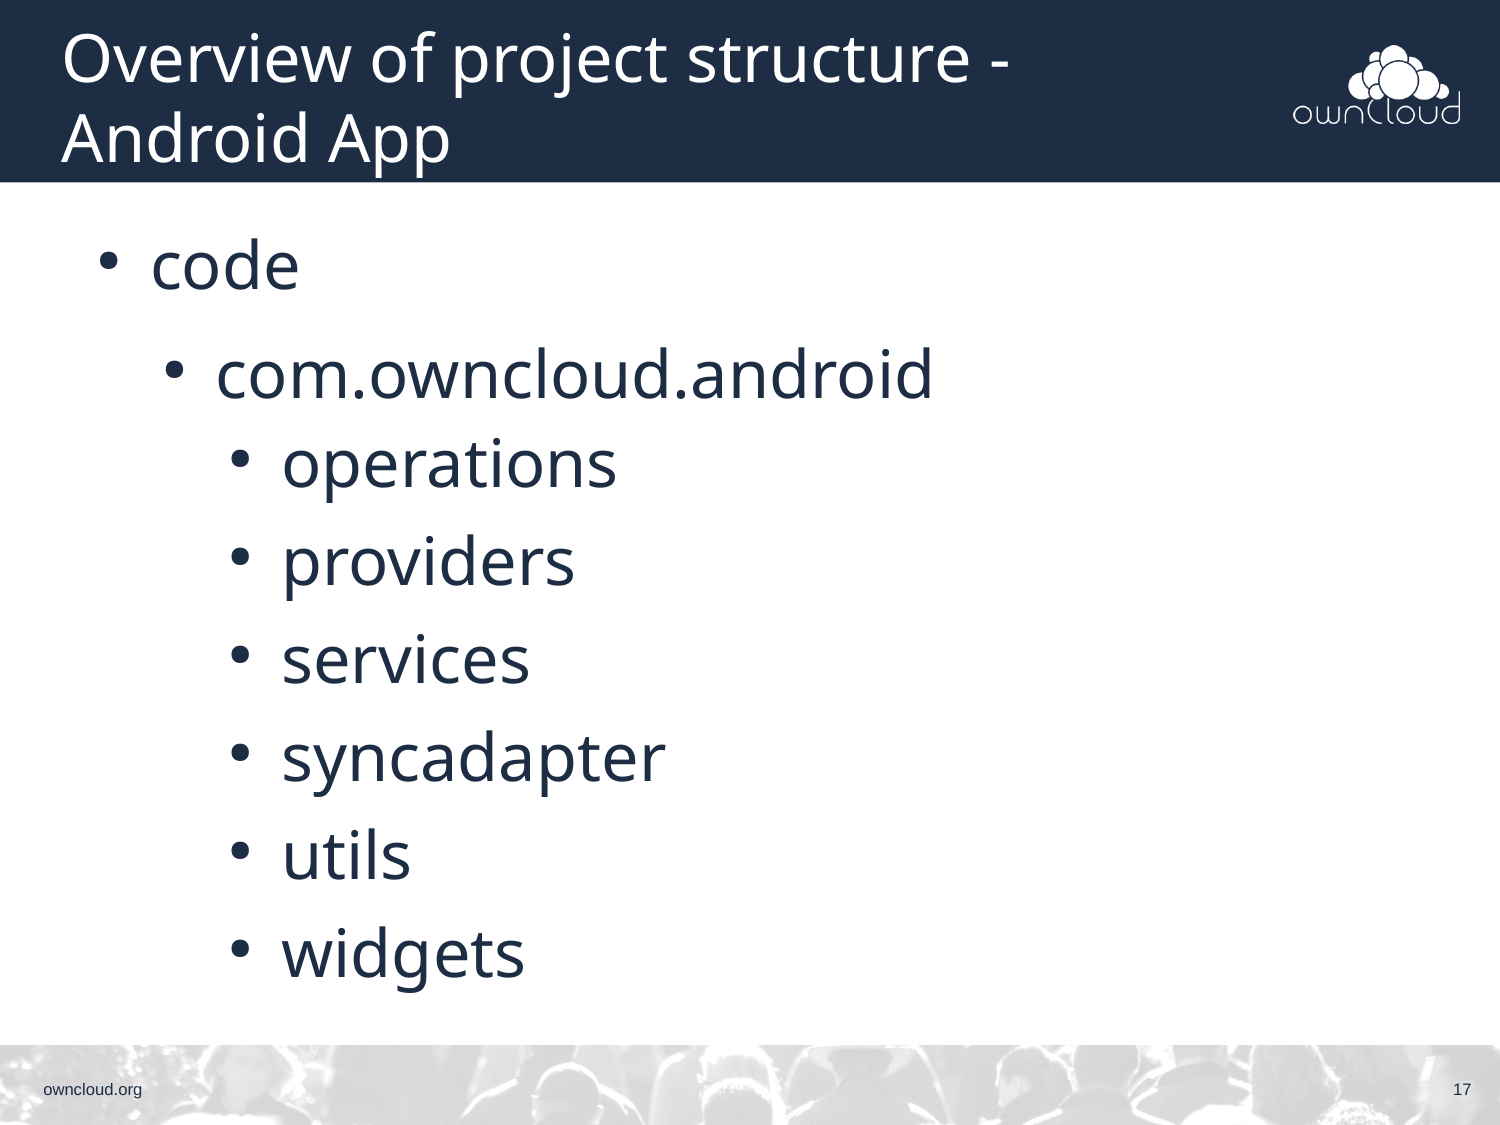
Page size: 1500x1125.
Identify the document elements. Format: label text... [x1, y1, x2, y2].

picture [0, 1045, 1500, 1125]
picture [1293, 45, 1460, 124]
title Overview of project structure - Android App [46, 5, 1258, 187]
list code com.owncloud.android operations providers services syncadapter utils widgets [46, 214, 1406, 1004]
